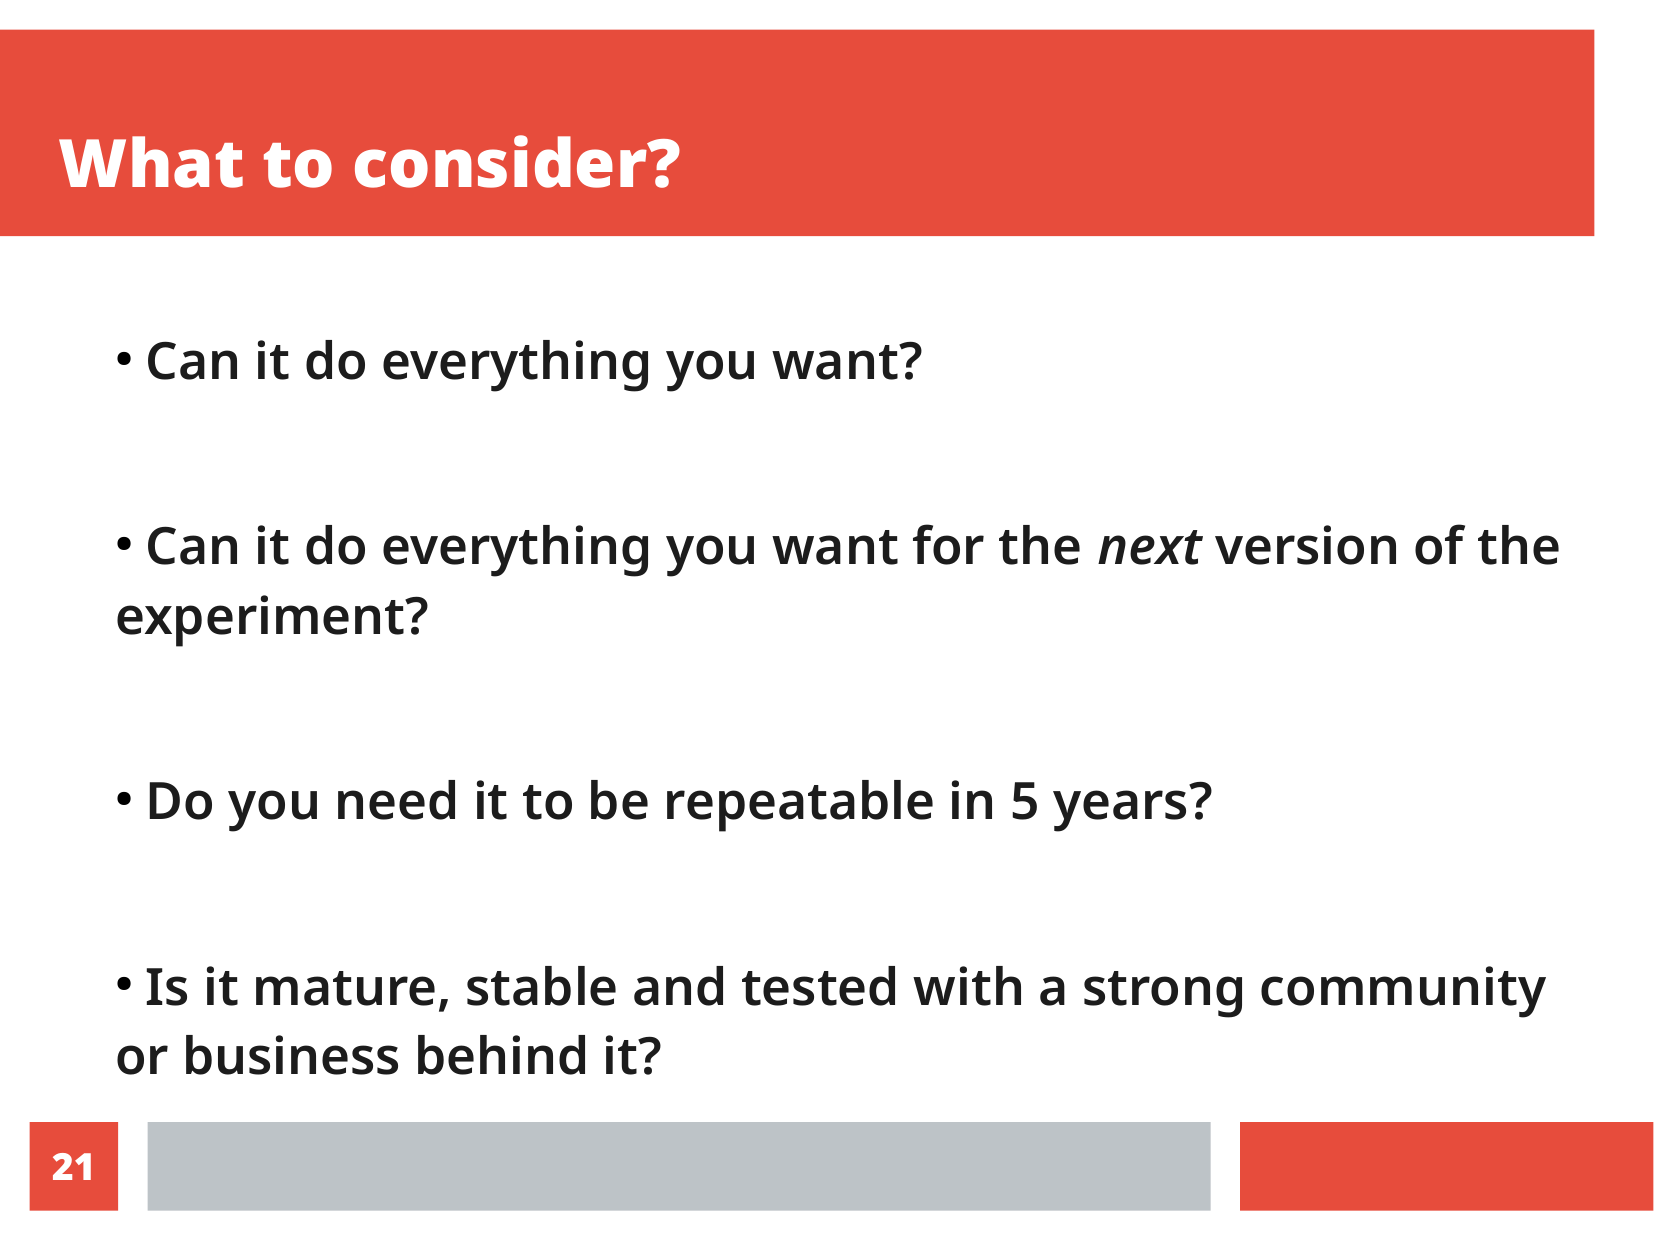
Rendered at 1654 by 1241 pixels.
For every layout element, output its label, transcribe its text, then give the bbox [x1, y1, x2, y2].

list Can it do everything you want? Can it do everything you want for the next version of the experiment? Do you need it to be repeatable in 5 years? Is it mature, stable and tested with a strong community or business behind it? [59, 324, 1565, 1093]
title What to consider? [59, 59, 1595, 207]
